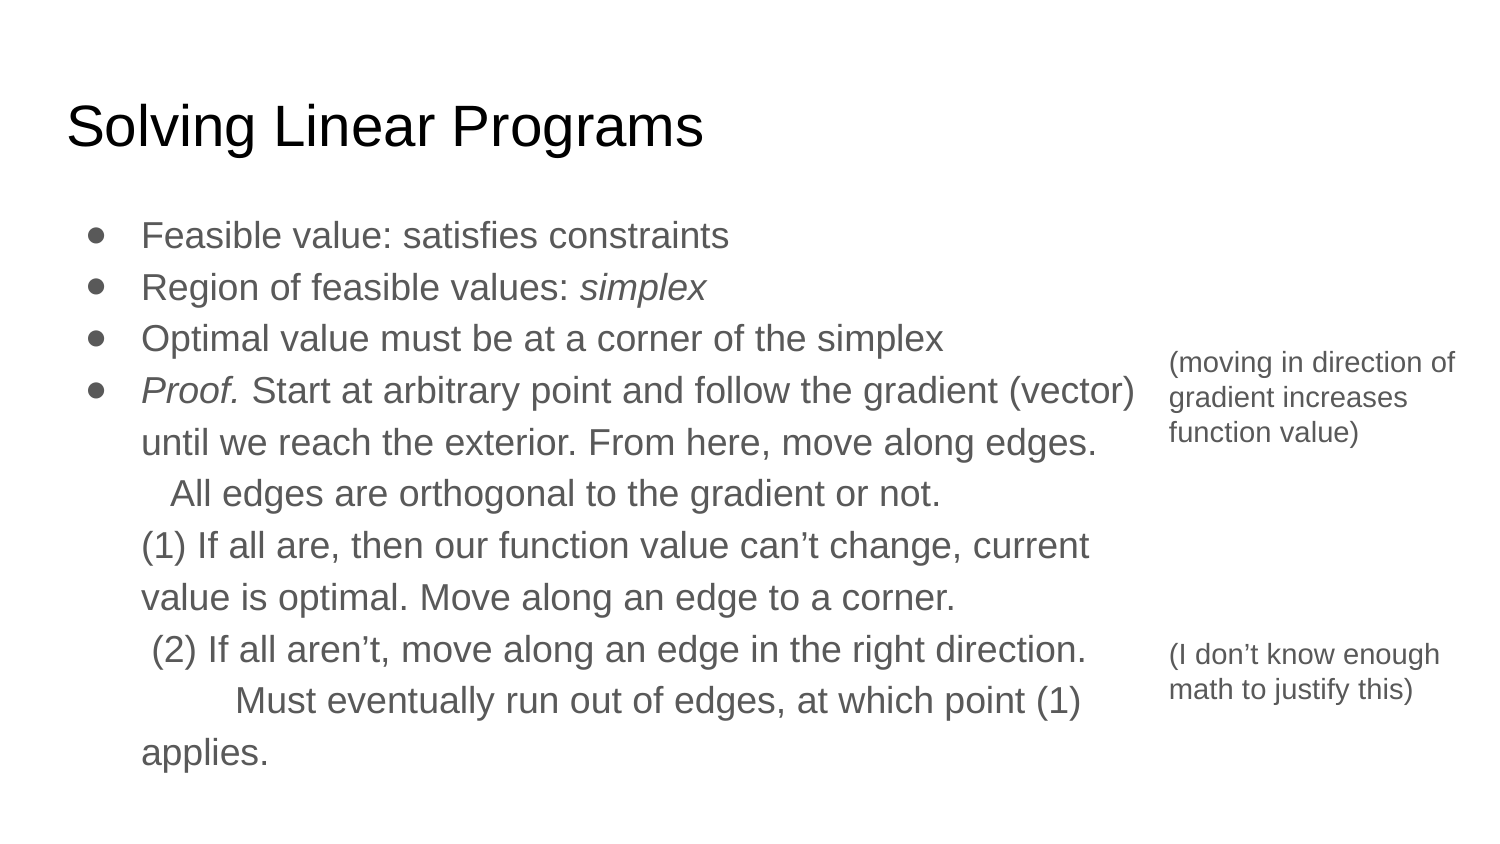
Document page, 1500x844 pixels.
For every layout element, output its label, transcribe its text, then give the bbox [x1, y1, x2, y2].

title Solving Linear Programs [51, 72, 1449, 167]
text_box (moving in direction of gradient increases function value) [1153, 328, 1478, 407]
list Feasible value: satisfies constraints Region of feasible values: simplex Optimal value must be at a corner of the simplex Proof. Start at arbitrary point and follow the gradient (vector) until we reach the exterior. From here, move along edges. All edges are orthogonal to the gradient or not. (1) If all are, then our function value can’t change, current value is optimal. Move along an edge to a corner. (2) If all aren’t, move along an edge in the right direction. Must eventually run out of edges, at which point (1) applies. [51, 189, 1165, 750]
text_box (I don’t know enough math to justify this) [1153, 620, 1500, 699]
